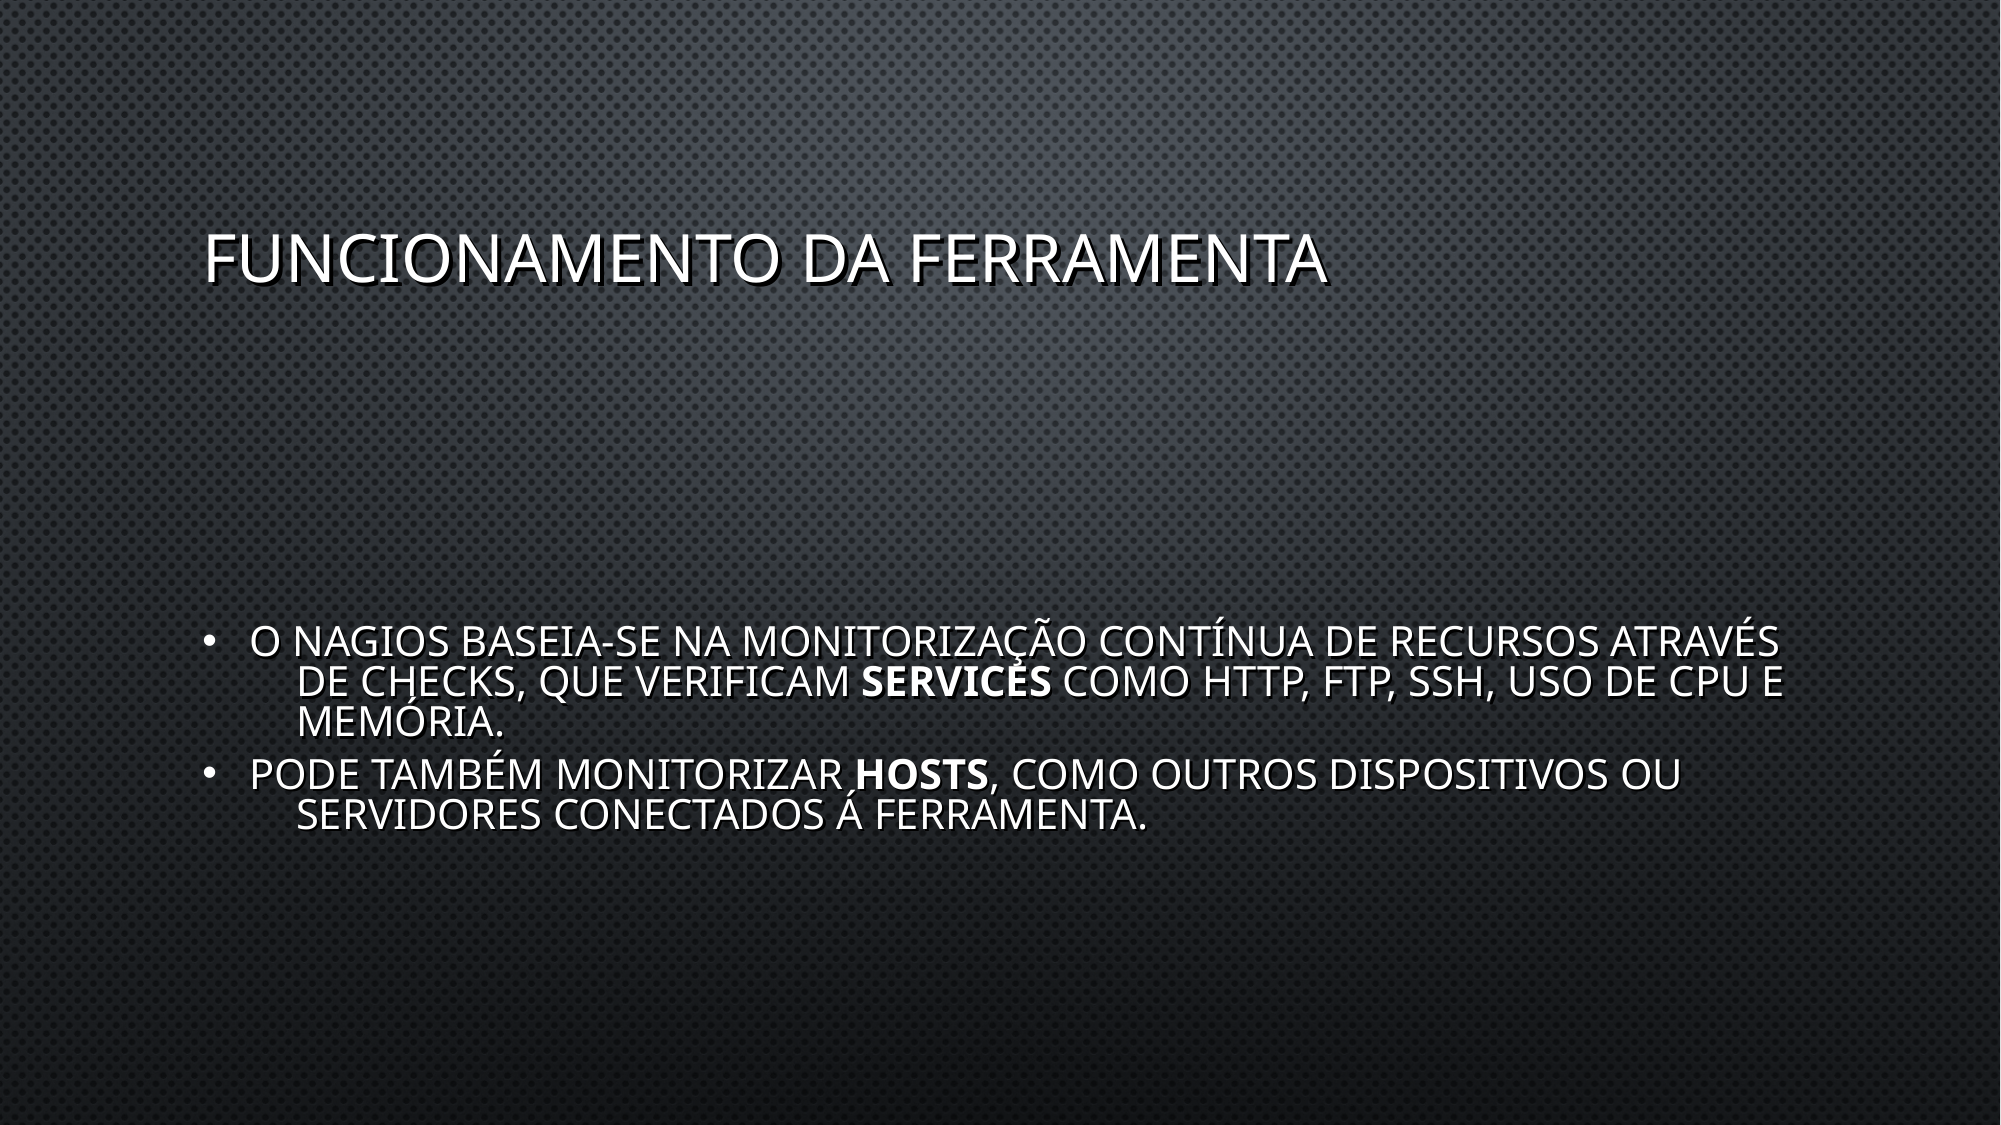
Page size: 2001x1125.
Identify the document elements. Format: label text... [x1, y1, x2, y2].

list O Nagios baseia-se na monitorização contínua de recursos através de checks, que verificam services como HTTP, FTP, SSH, uso de CPU e memória. Pode também monitorizar hosts, como outros dispositivos ou servidores conectados á ferramenta. [187, 437, 1813, 1025]
title funcionamento da ferramenta [187, 99, 1813, 413]
